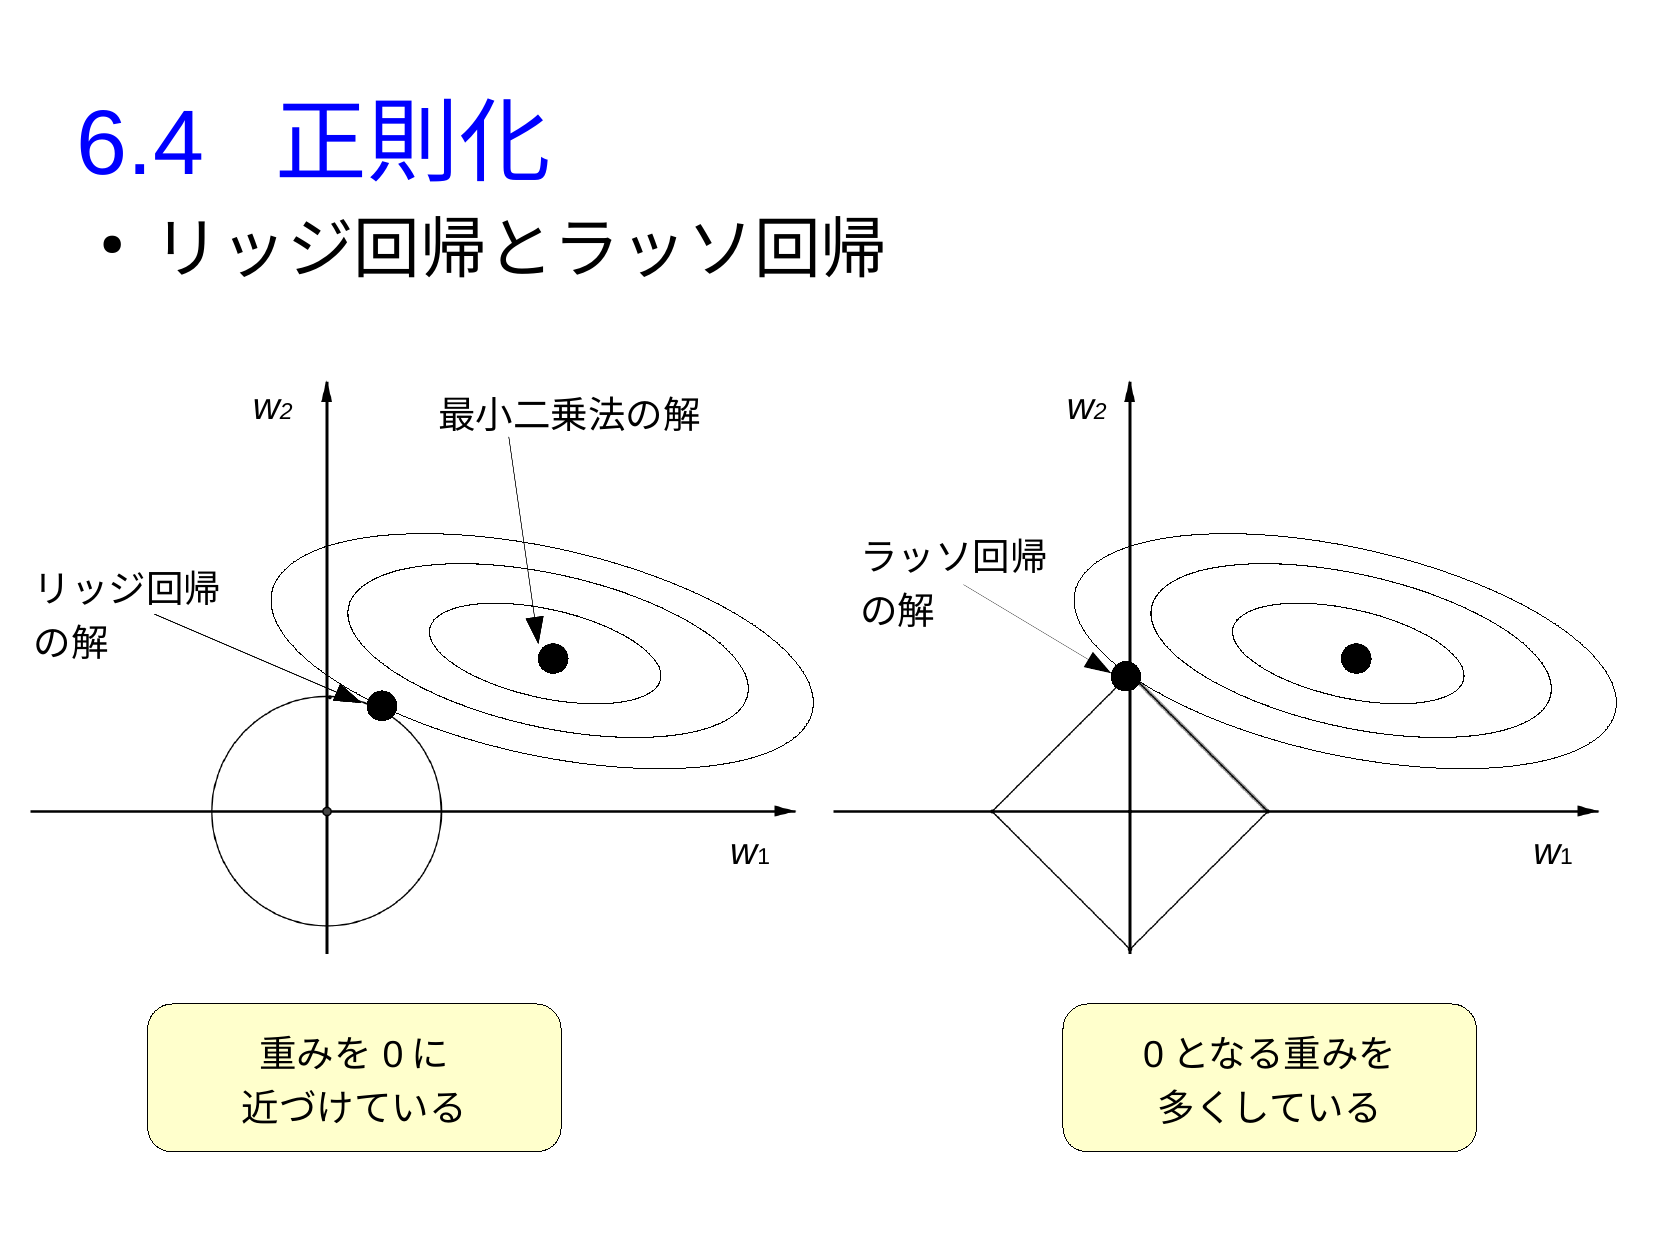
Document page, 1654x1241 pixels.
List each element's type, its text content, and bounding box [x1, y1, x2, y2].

text_box リッジ回帰 の解 [19, 551, 237, 680]
text_box [1111, 661, 1141, 691]
text_box 0となる重みを 多くしている [1062, 1003, 1477, 1152]
picture [833, 377, 1602, 954]
text_box 重みを0に 近づけている [147, 1003, 562, 1152]
picture [30, 377, 799, 954]
text_box [367, 690, 397, 721]
list リッジ回帰とラッソ回帰 [82, 201, 1536, 1037]
text_box w1 [1518, 823, 1589, 881]
text_box 最小二乗法の解 [423, 377, 716, 449]
text_box [538, 643, 569, 674]
text_box ラッソ回帰 の解 [845, 519, 1063, 648]
text_box w1 [715, 823, 786, 881]
text_box w2 [1052, 377, 1122, 435]
text_box w2 [238, 377, 308, 435]
title 6.4 正則化 [76, 64, 1565, 213]
text_box [1341, 643, 1372, 674]
